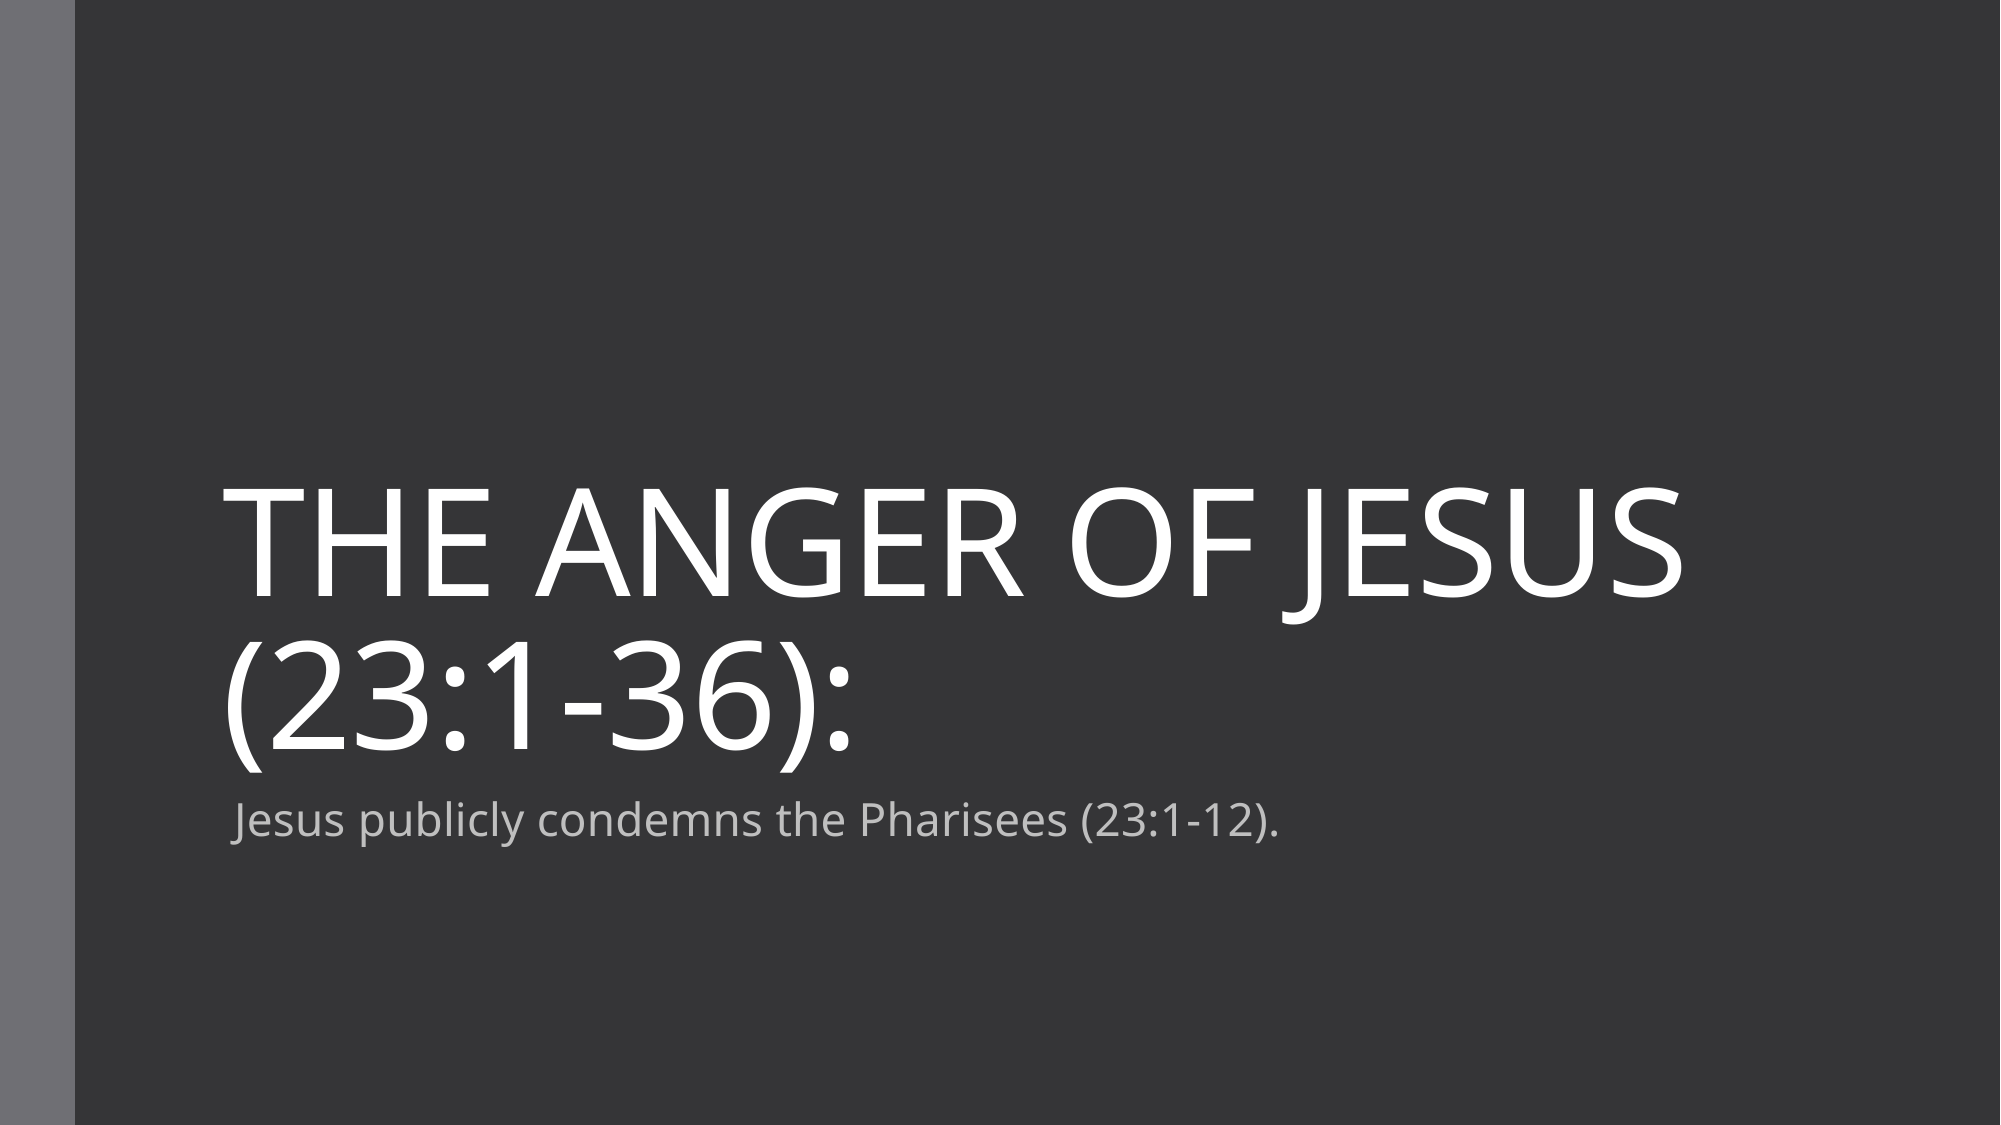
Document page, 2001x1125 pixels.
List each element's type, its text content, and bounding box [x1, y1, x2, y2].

subtitle Jesus publicly condemns the Pharisees (23:1-12). [206, 787, 1752, 1066]
title THE ANGER OF JESUS (23:1-36): [206, 124, 1752, 787]
